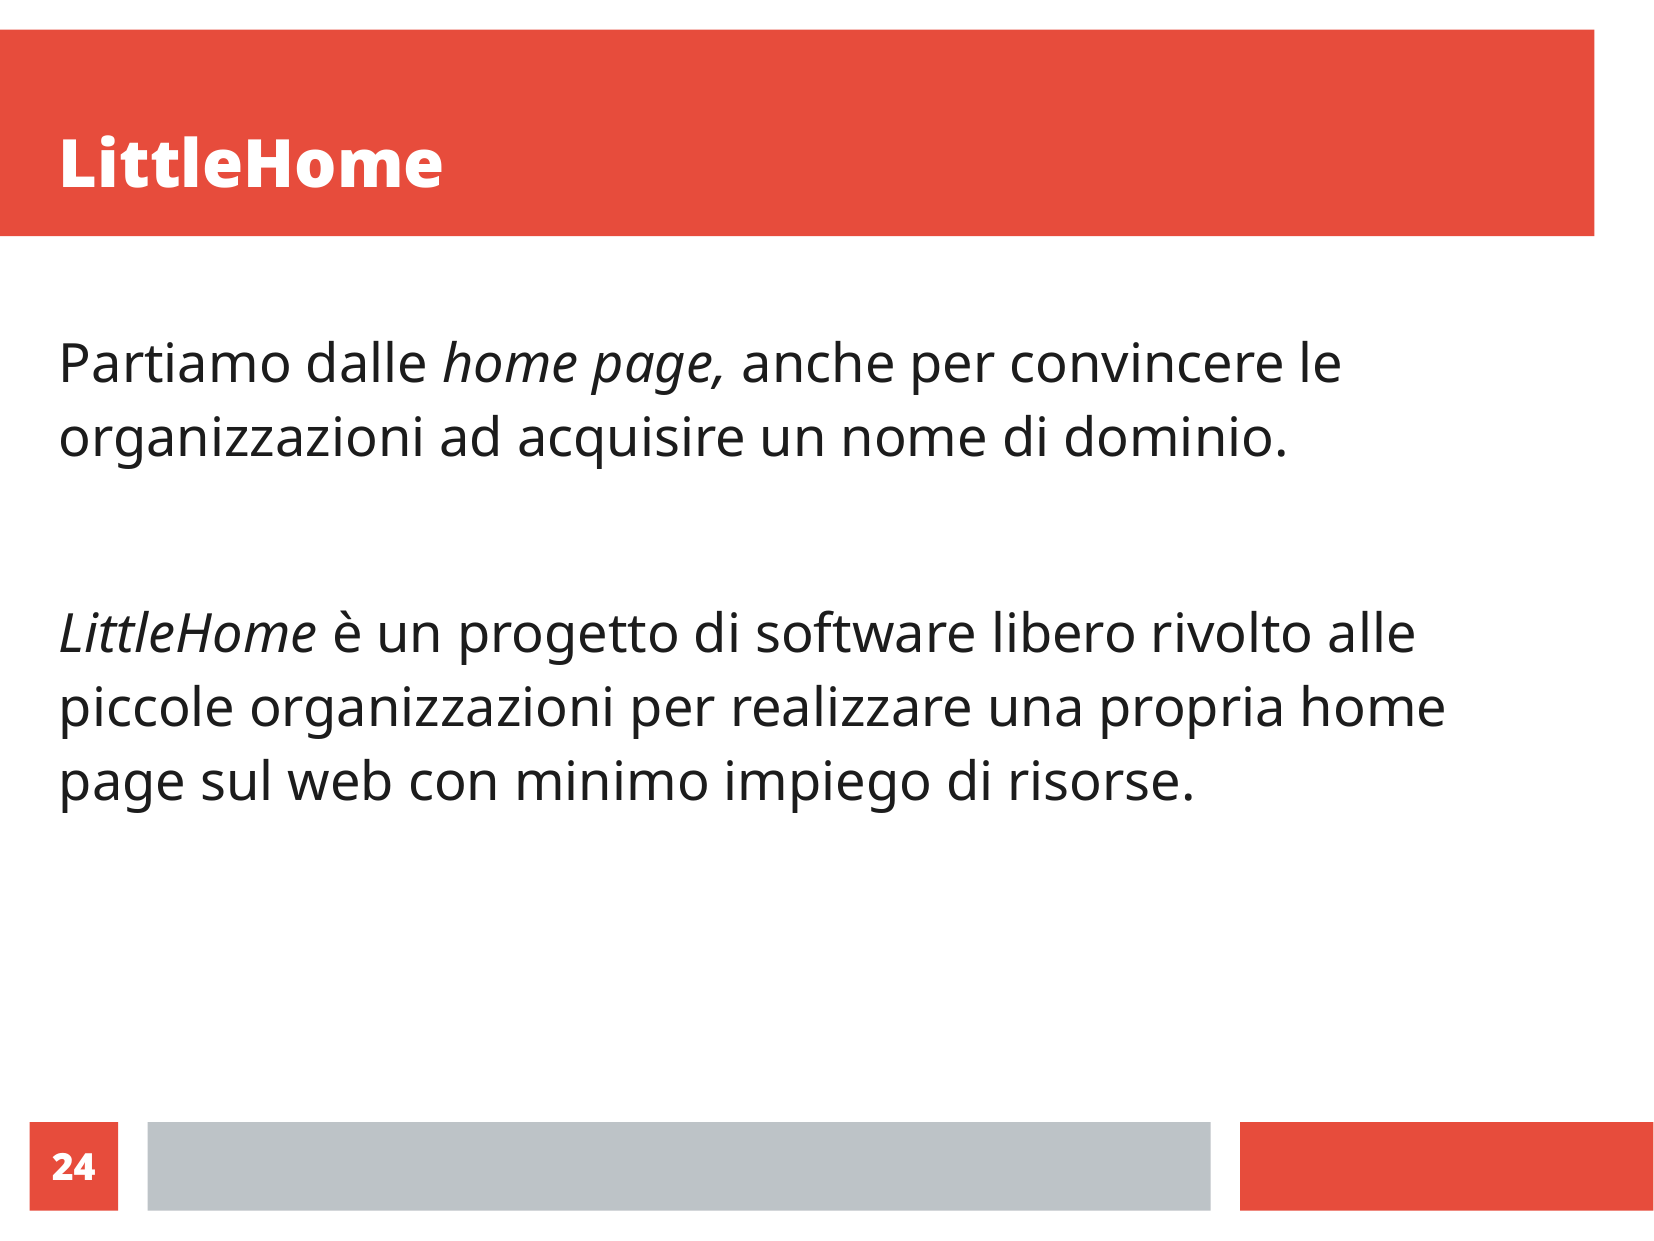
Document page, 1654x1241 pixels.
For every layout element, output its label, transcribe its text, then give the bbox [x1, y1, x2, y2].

title LittleHome [59, 59, 1595, 207]
list Partiamo dalle home page, anche per convincere le organizzazioni ad acquisire un nome di dominio. LittleHome è un progetto di software libero rivolto alle piccole organizzazioni per realizzare una propria home page sul web con minimo impiego di risorse. [59, 324, 1565, 1093]
